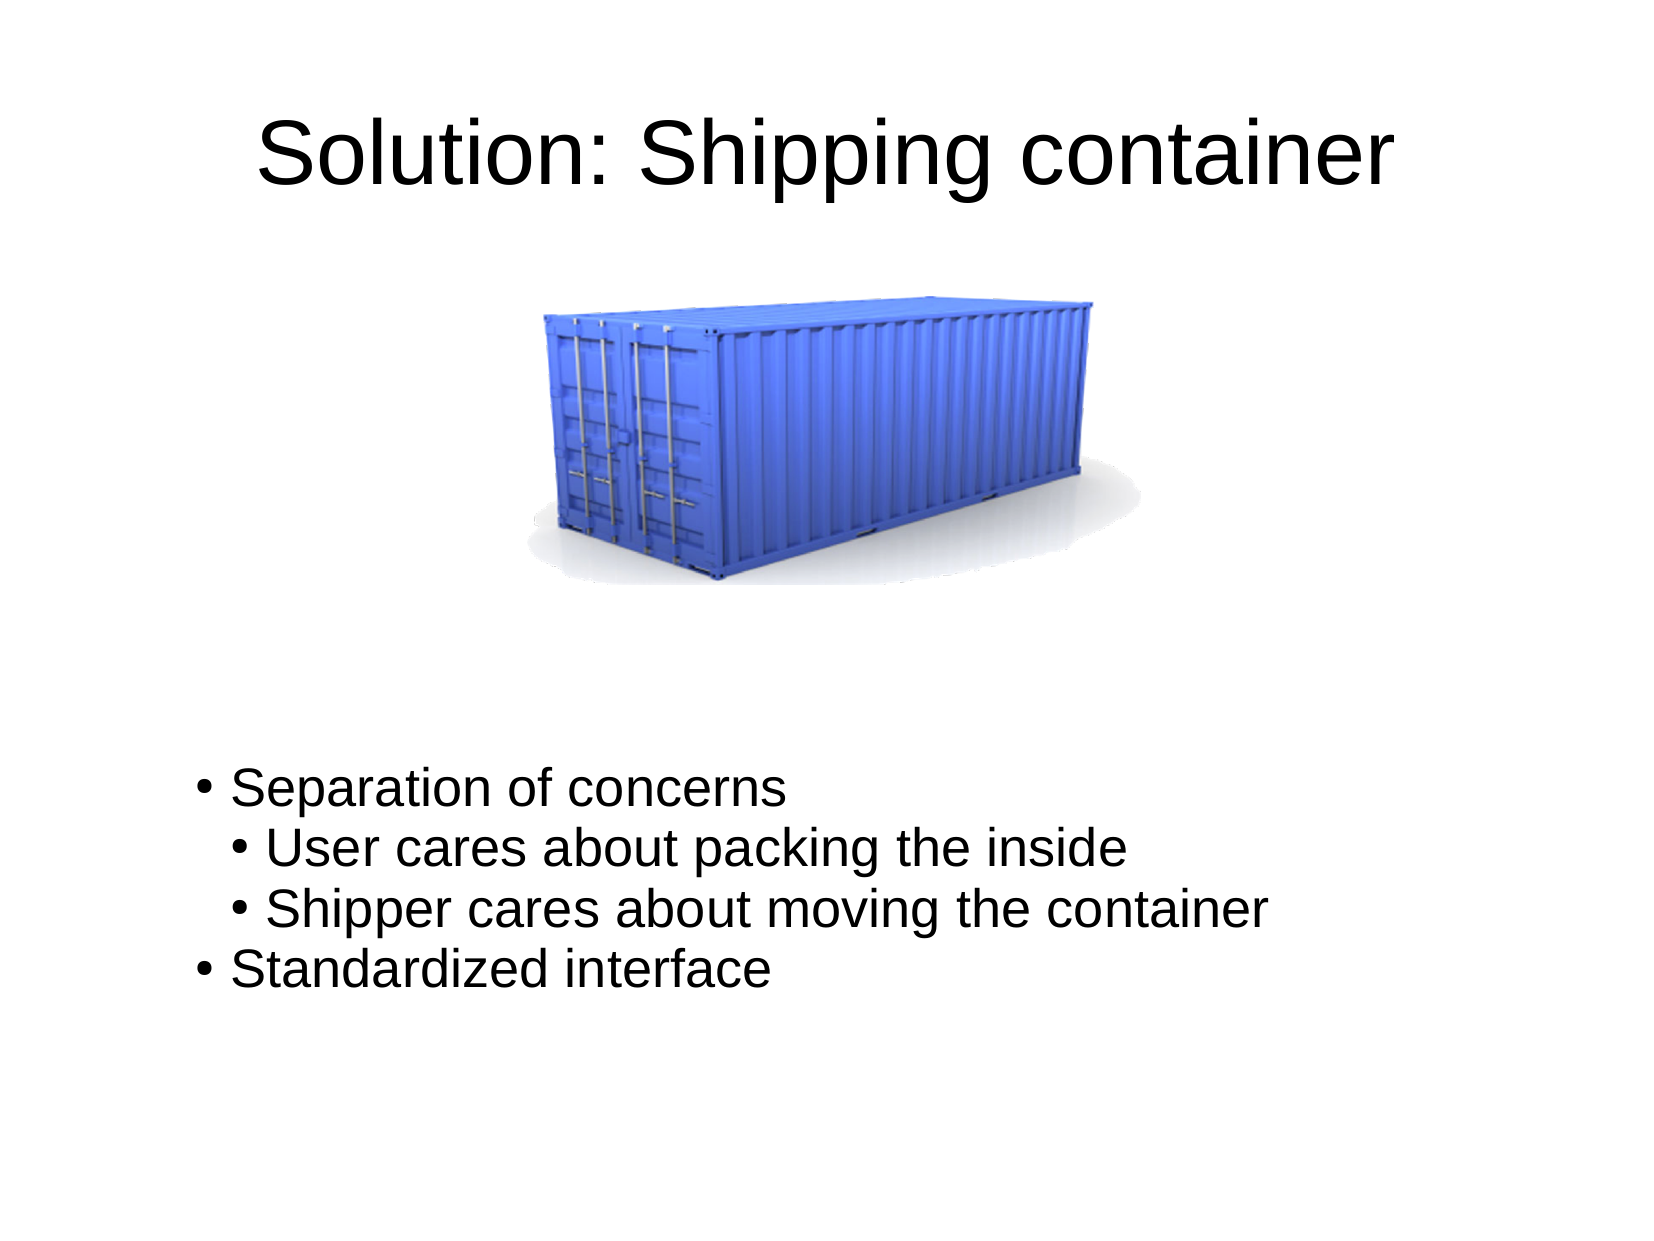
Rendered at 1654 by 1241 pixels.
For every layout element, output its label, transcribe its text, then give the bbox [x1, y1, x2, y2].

picture [527, 296, 1141, 586]
text_box Separation of concerns User cares about packing the inside Shipper cares about moving the container Standardized interface [180, 750, 1531, 1007]
title Solution: Shipping container [82, 49, 1571, 257]
